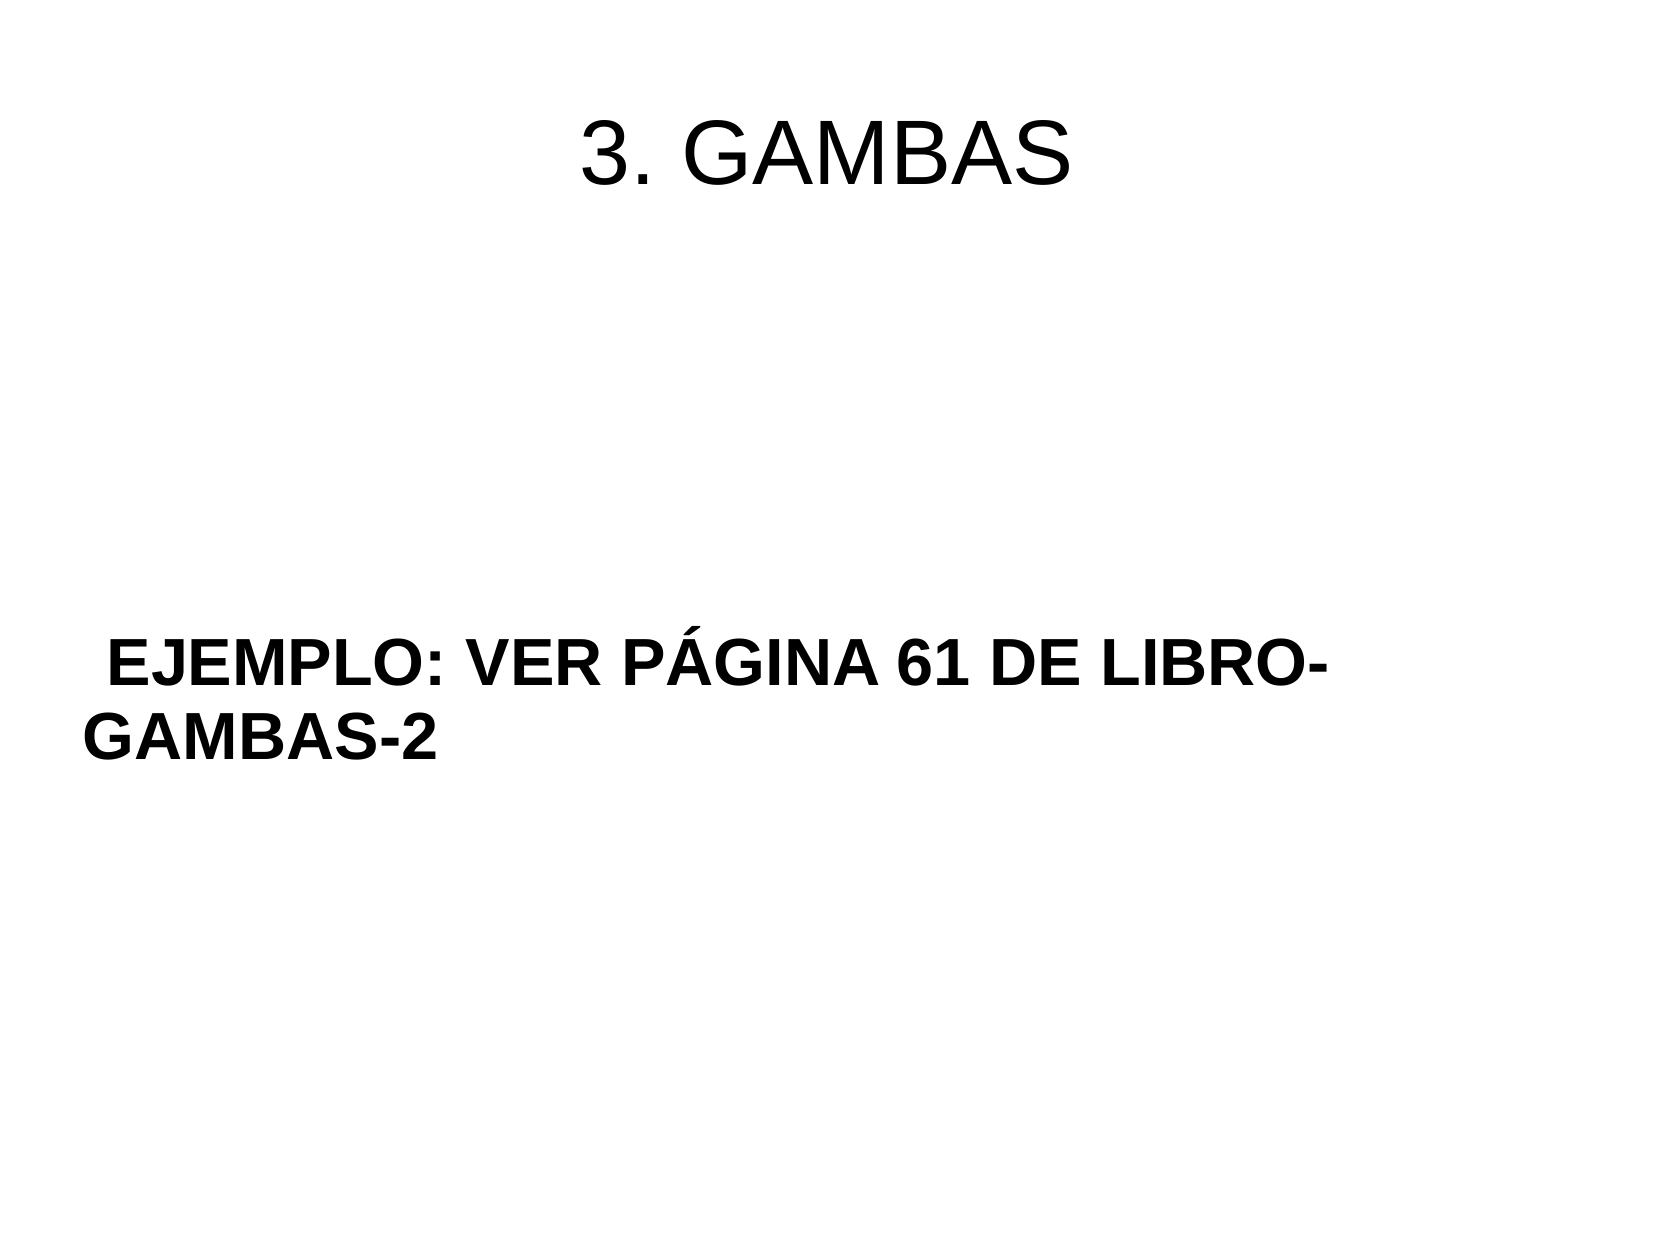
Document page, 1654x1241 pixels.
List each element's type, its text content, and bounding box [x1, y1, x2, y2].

subtitle EJEMPLO: VER PÁGINA 61 DE LIBRO-GAMBAS-2 [82, 290, 1571, 1109]
title 3. GAMBAS [82, 49, 1571, 257]
